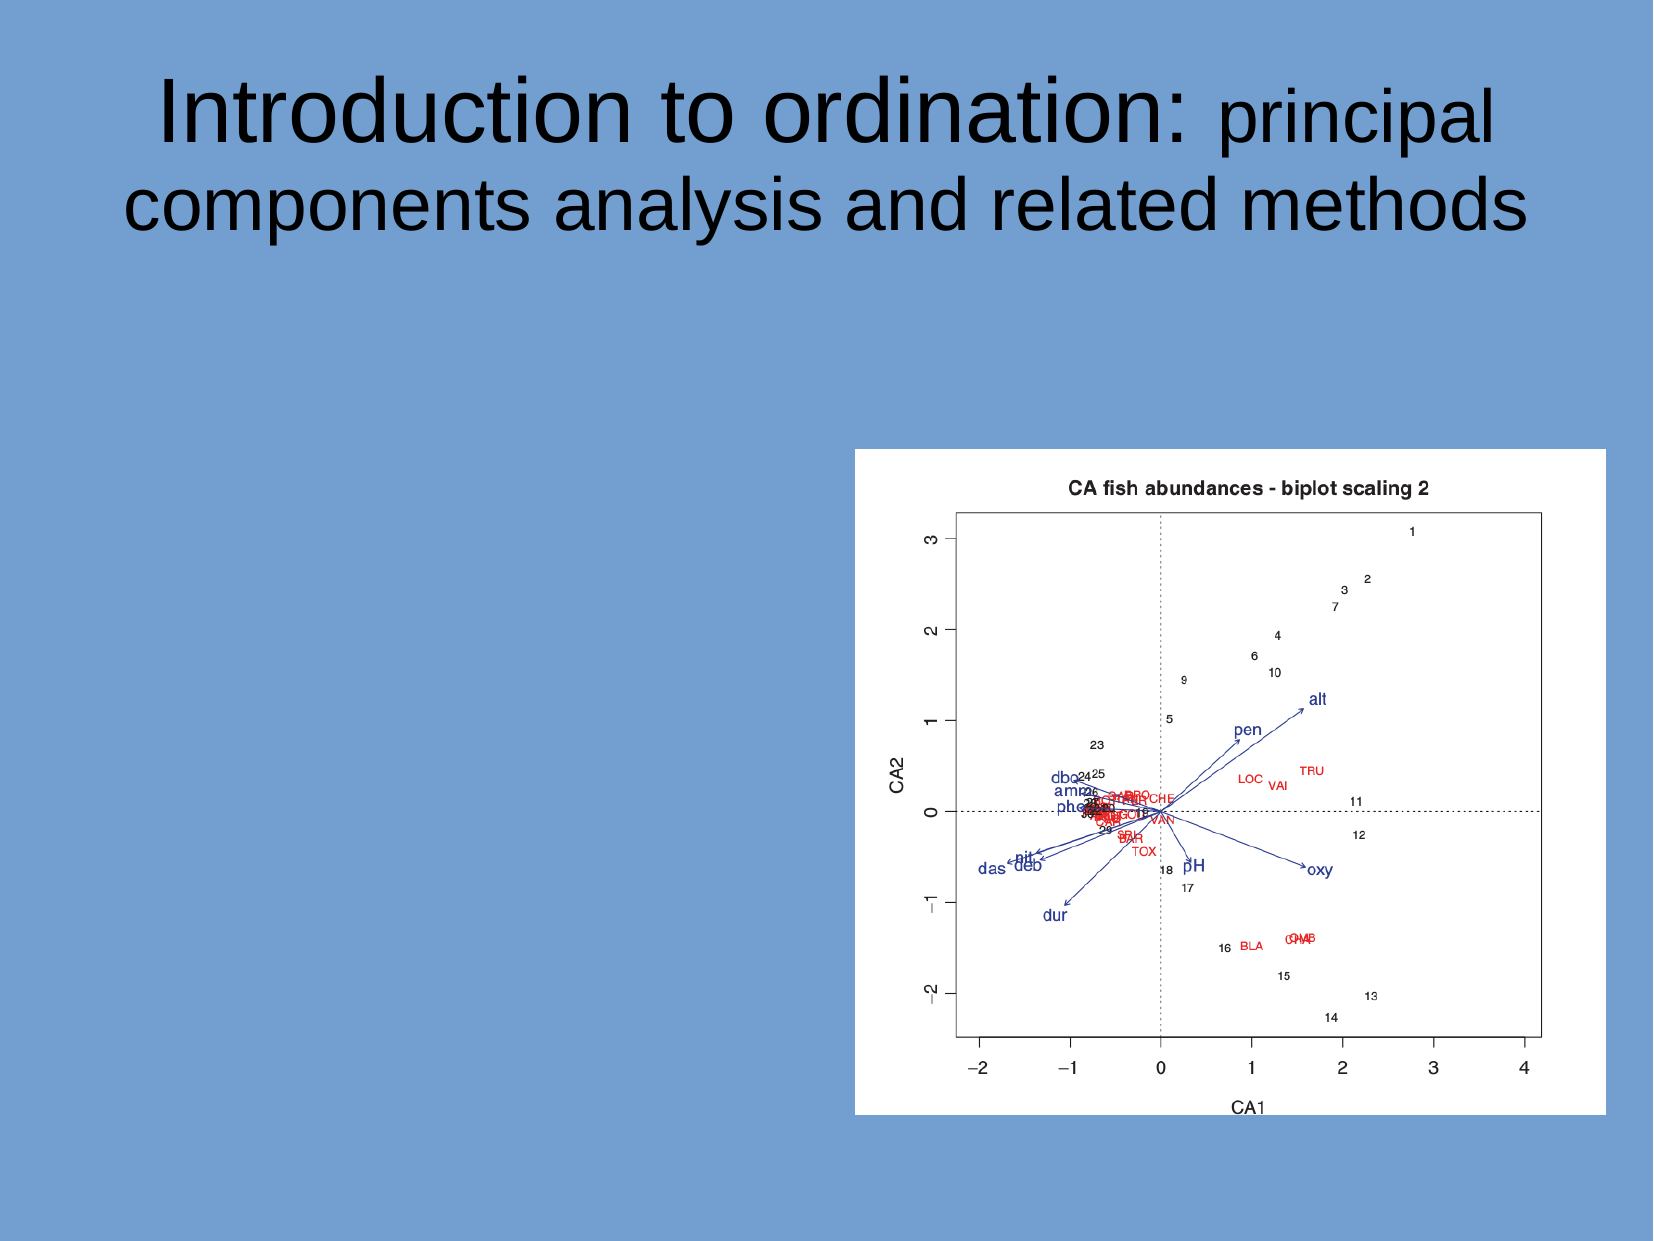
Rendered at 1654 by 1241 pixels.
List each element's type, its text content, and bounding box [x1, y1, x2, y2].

picture [855, 449, 1606, 1115]
title Introduction to ordination: principal components analysis and related methods [82, 49, 1571, 257]
